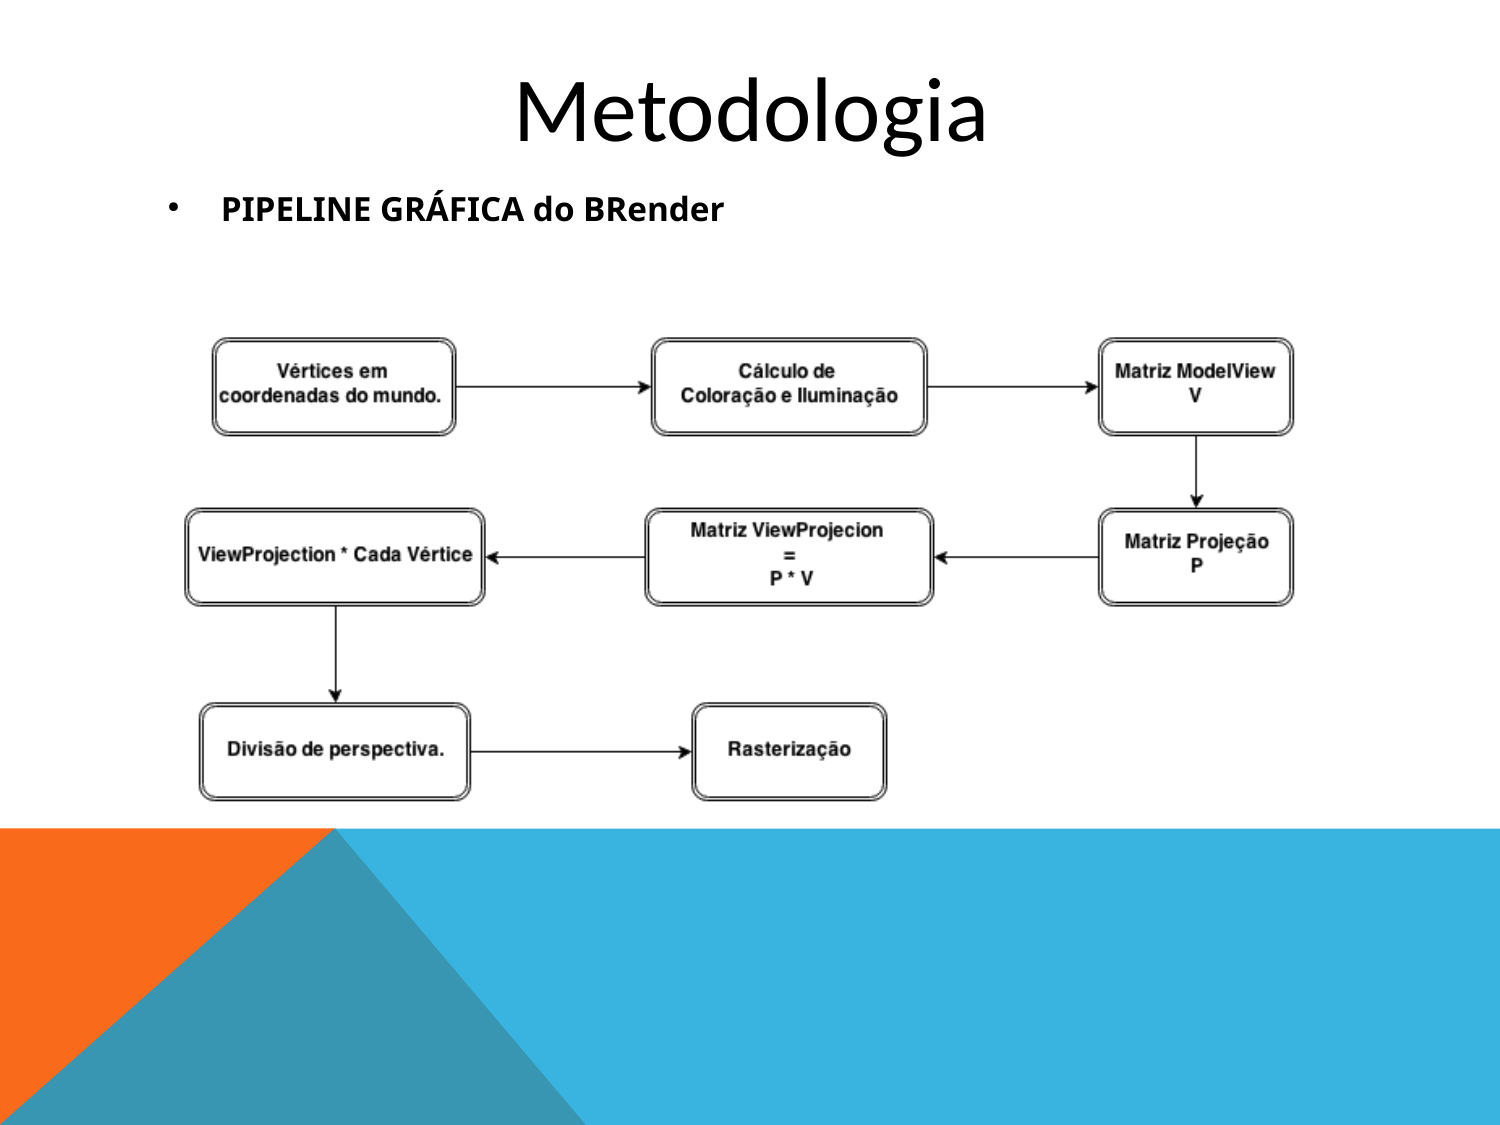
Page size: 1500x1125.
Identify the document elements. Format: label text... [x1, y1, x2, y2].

title Metodologia [135, 60, 1369, 150]
picture [183, 336, 1296, 808]
list PIPELINE GRÁFICA do BRender [135, 180, 1369, 768]
